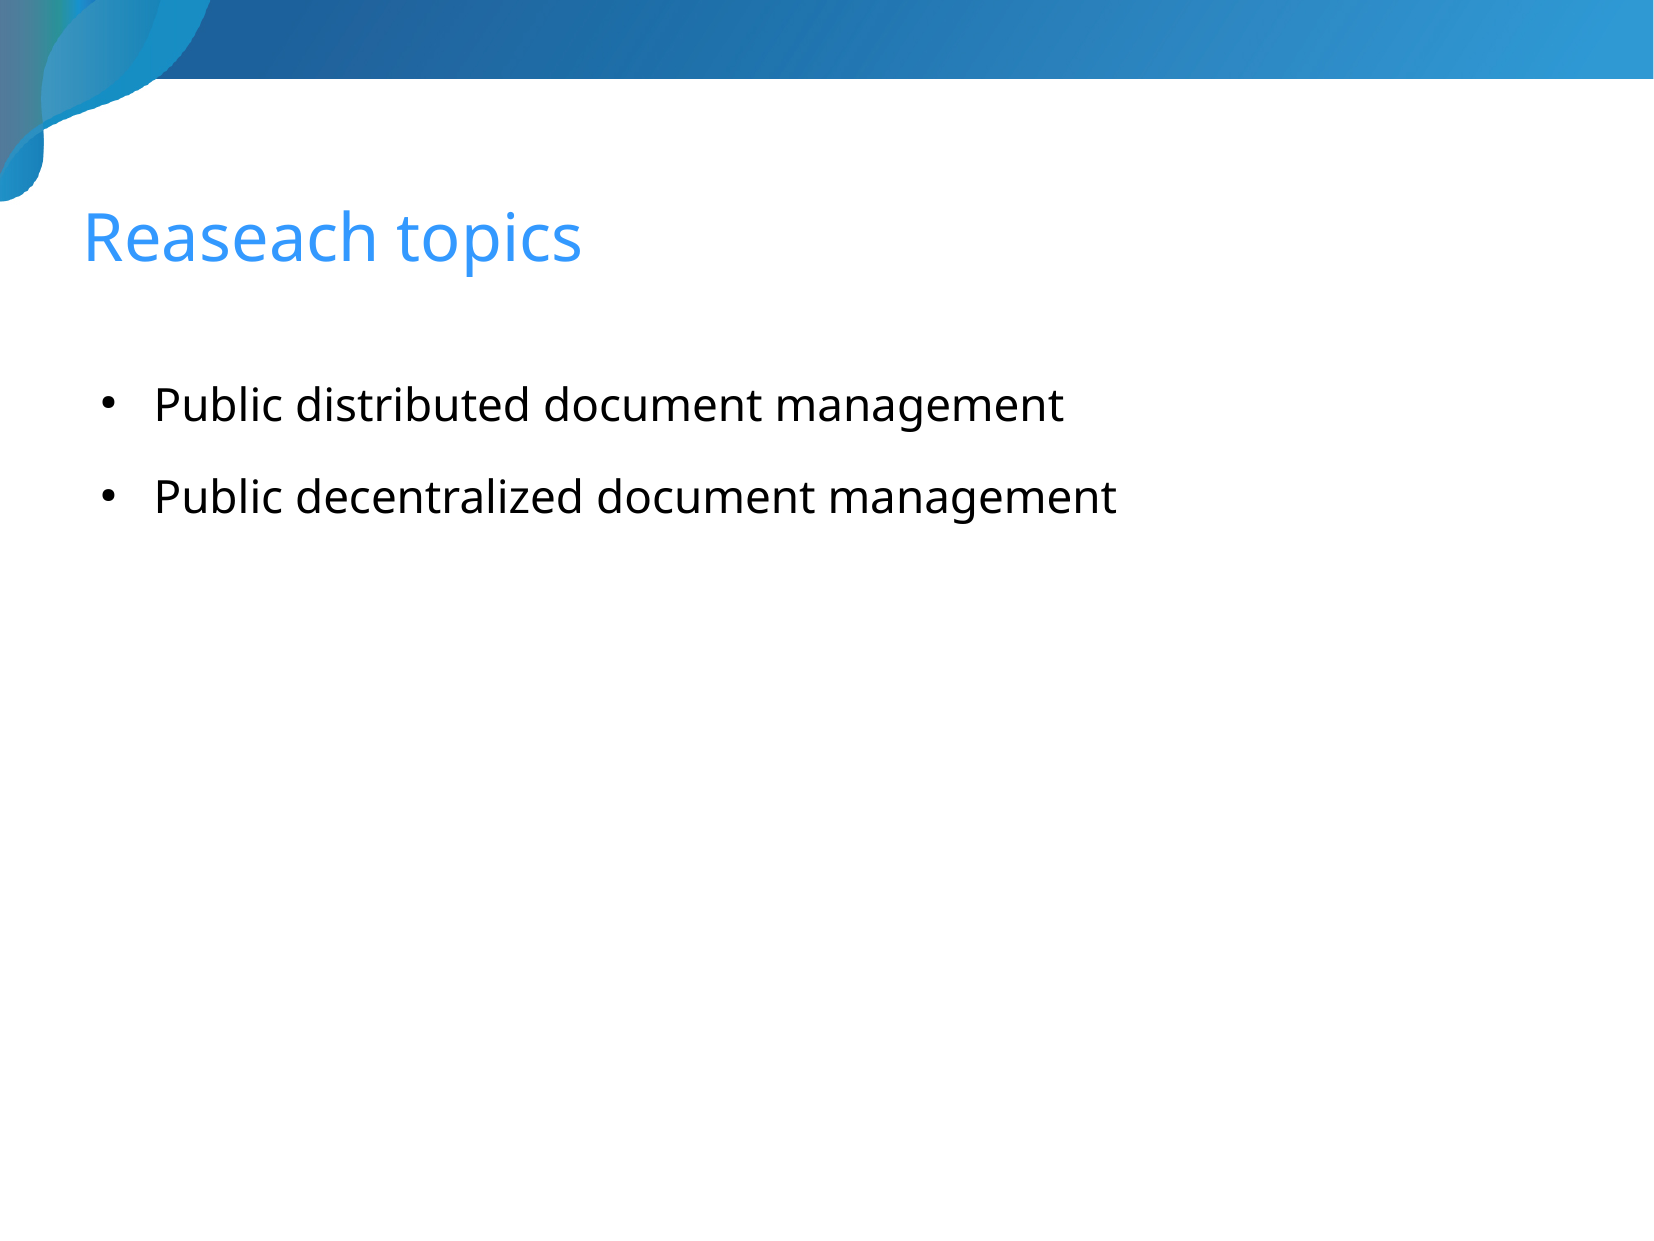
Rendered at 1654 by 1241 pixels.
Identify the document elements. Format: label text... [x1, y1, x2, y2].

list Public distributed document management Public decentralized document management [82, 372, 1571, 1093]
title Reaseach topics [82, 132, 1571, 340]
picture [0, 0, 1654, 1241]
